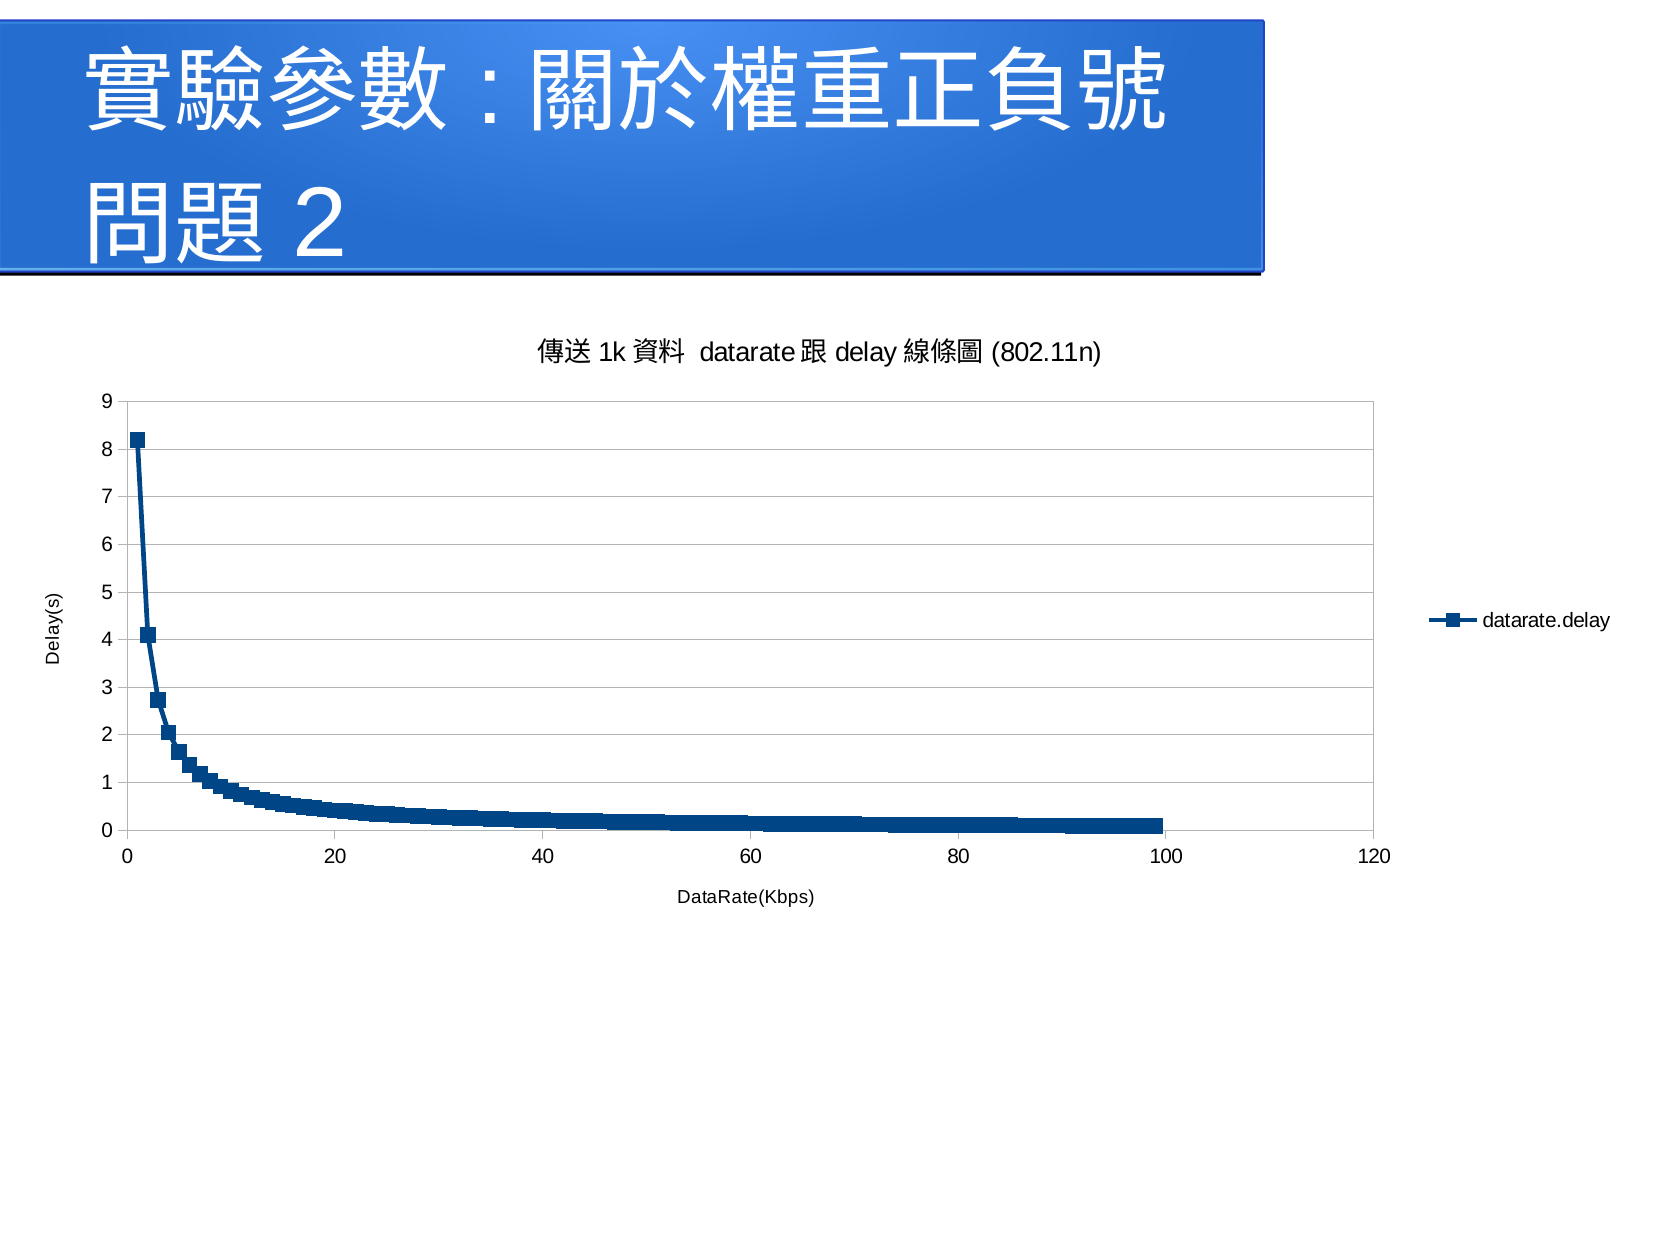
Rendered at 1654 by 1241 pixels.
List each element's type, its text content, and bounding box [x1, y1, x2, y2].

title 實驗參數:關於權重正負號問題2 [82, 38, 1235, 261]
chart [9, 301, 1631, 939]
